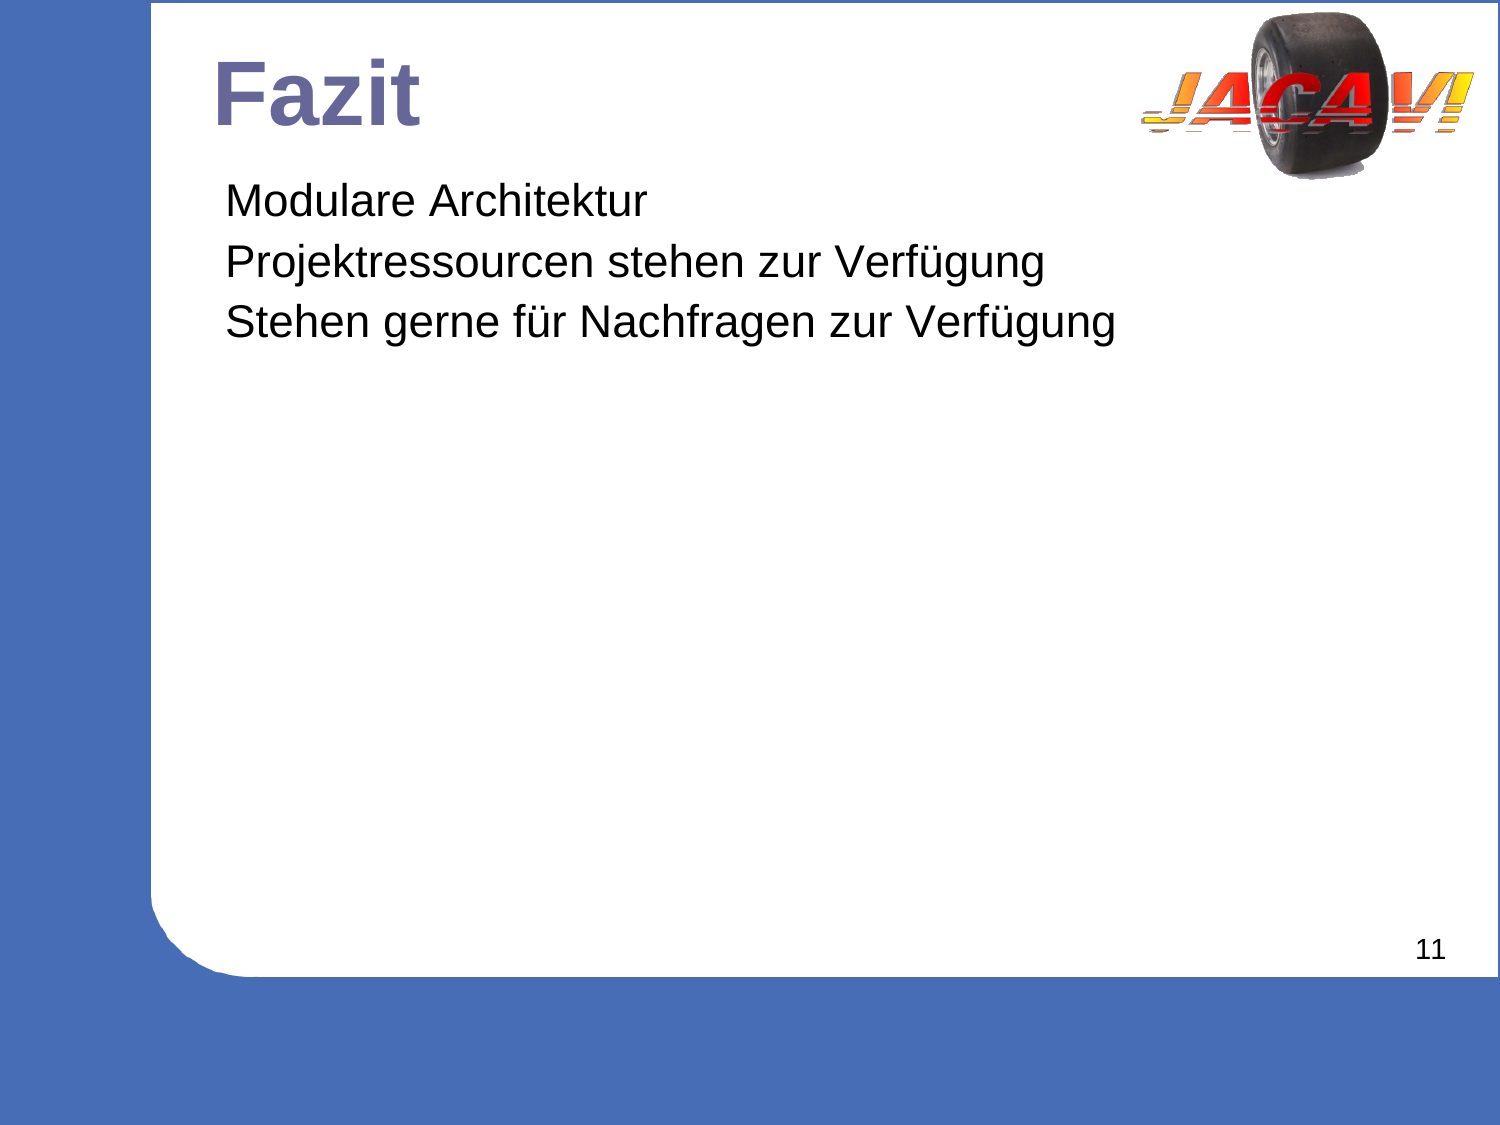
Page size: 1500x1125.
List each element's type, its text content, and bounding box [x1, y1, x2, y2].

picture [0, 0, 1500, 1125]
title Fazit [212, 24, 1447, 164]
list Modulare Architektur Projektressourcen stehen zur Verfügung Stehen gerne für Nachfragen zur Verfügung [212, 174, 1448, 926]
